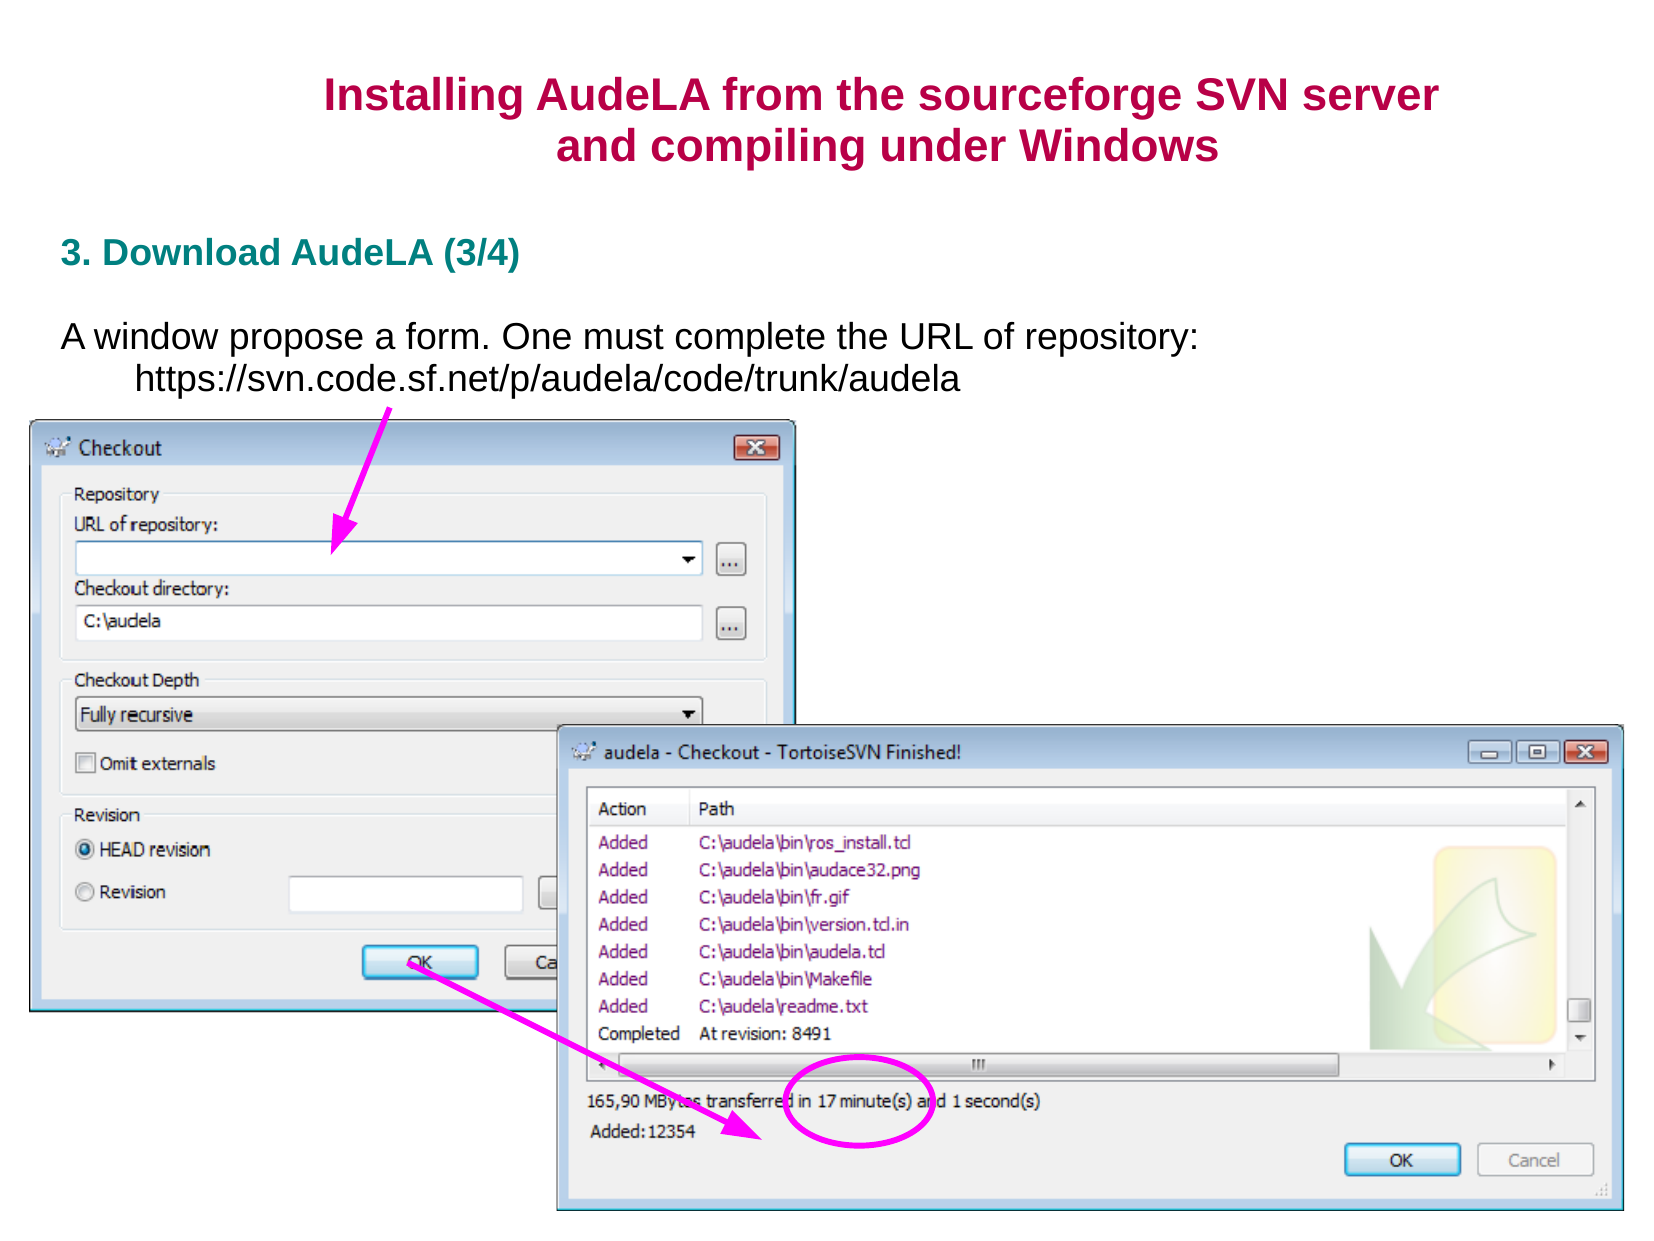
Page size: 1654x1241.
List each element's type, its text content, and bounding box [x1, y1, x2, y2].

picture [29, 419, 1625, 1211]
text_box Installing AudeLA from the sourceforge SVN server and compiling under Windows [308, 61, 1468, 181]
text_box 3. Download AudeLA (3/4) A window propose a form. One must complete the URL of repository: https://svn.code.sf.net/p/audela/code/trunk/audela [45, 224, 1216, 451]
